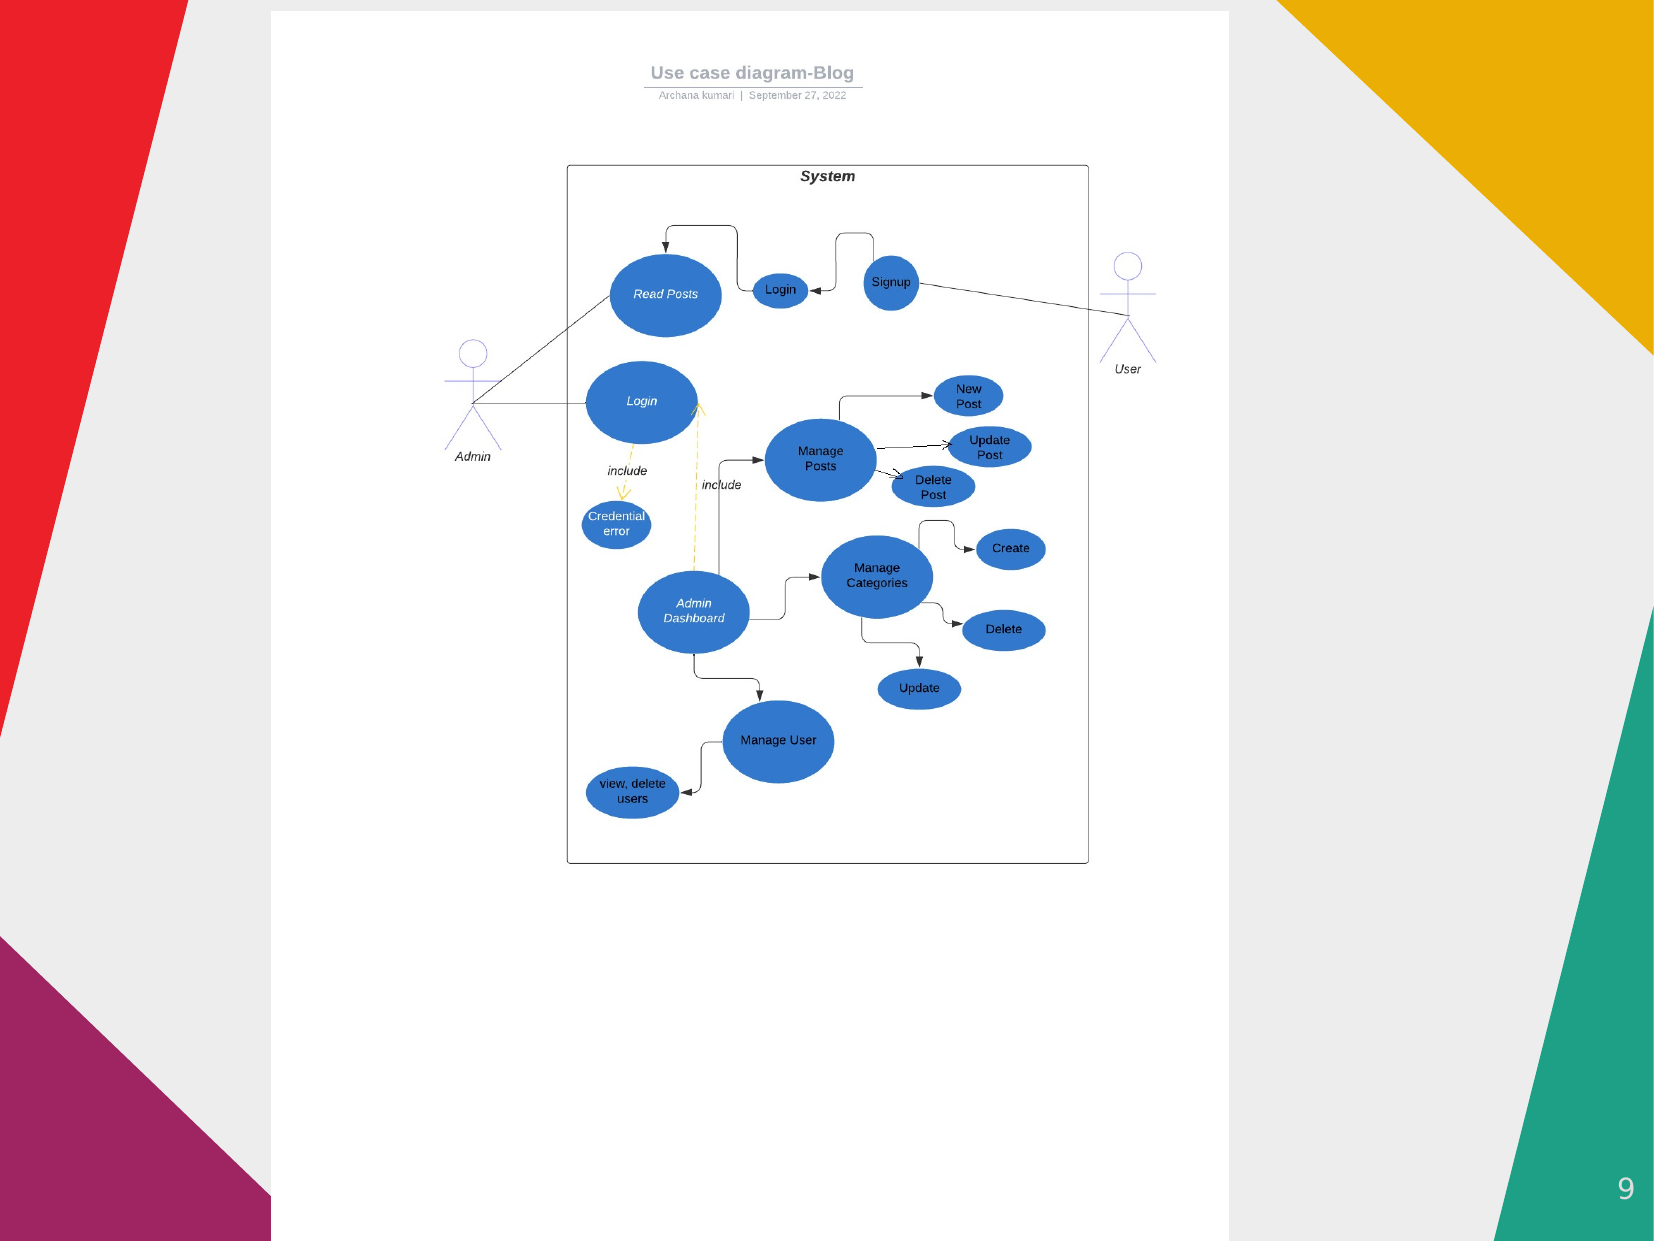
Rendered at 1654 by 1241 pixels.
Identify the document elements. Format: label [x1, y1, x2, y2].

picture [271, 11, 1229, 1241]
